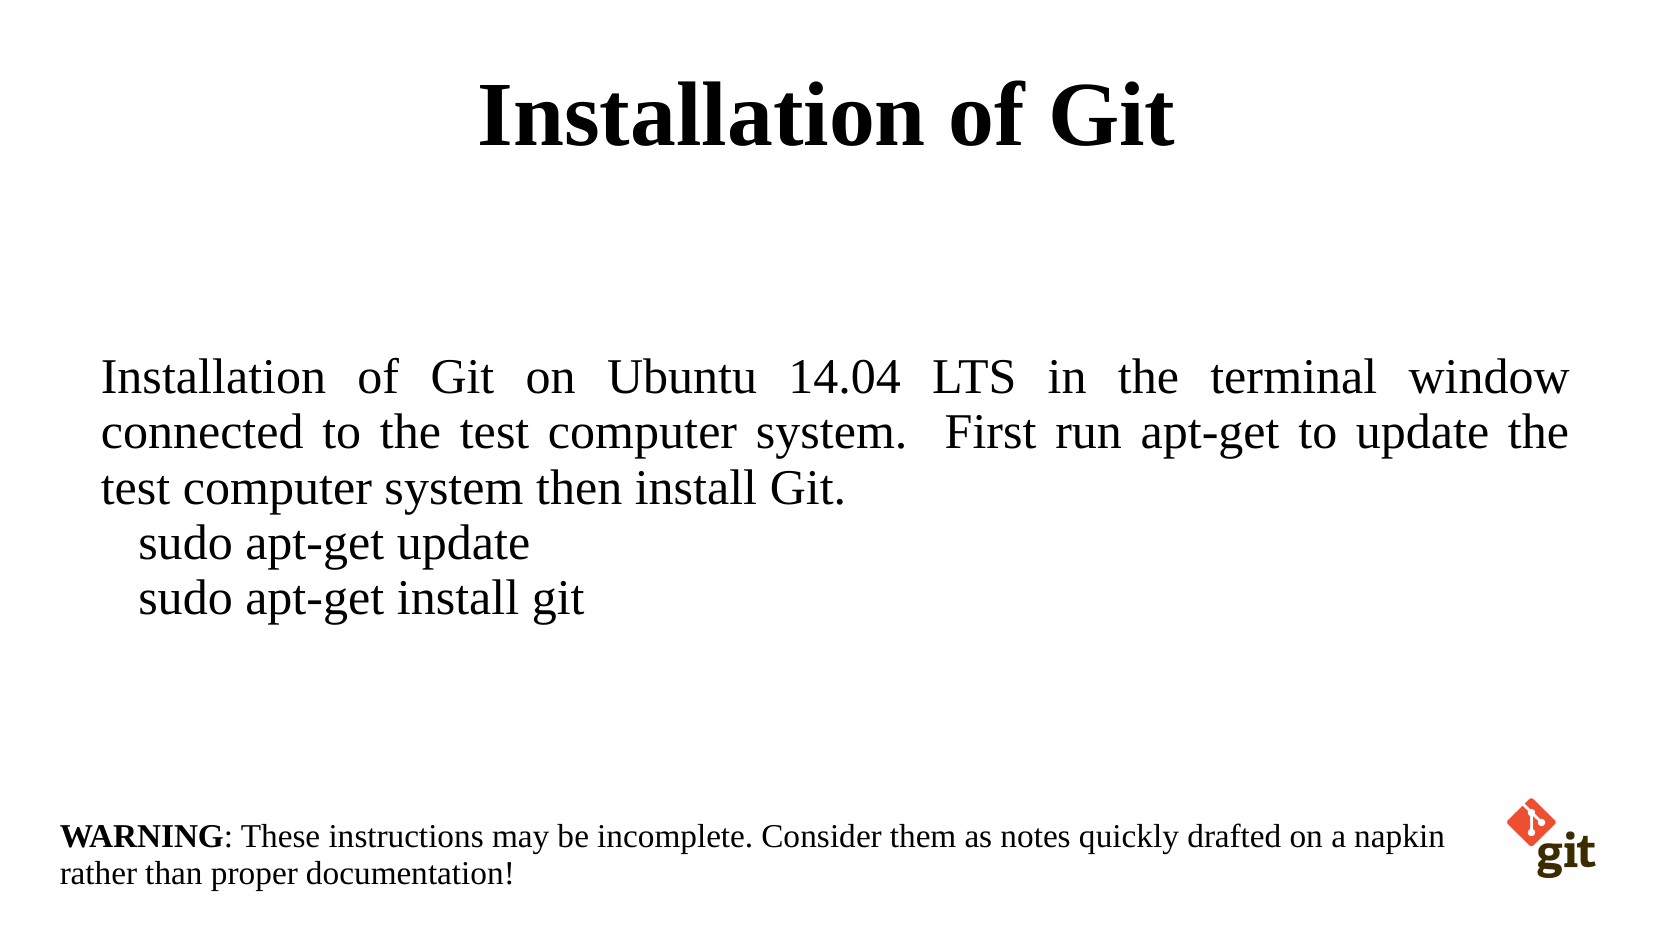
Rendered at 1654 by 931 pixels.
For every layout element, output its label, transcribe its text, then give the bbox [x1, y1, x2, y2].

text_box WARNING: These instructions may be incomplete. Consider them as notes quickly drafted on a napkin rather than proper documentation! [45, 810, 1501, 931]
list Installation of Git on Ubuntu 14.04 LTS in the terminal window connected to the test computer system. First run apt-get to update the test computer system then install Git. sudo apt-get update sudo apt-get install git [30, 217, 1571, 758]
title Installation of Git [82, 37, 1571, 193]
picture [1497, 789, 1606, 886]
